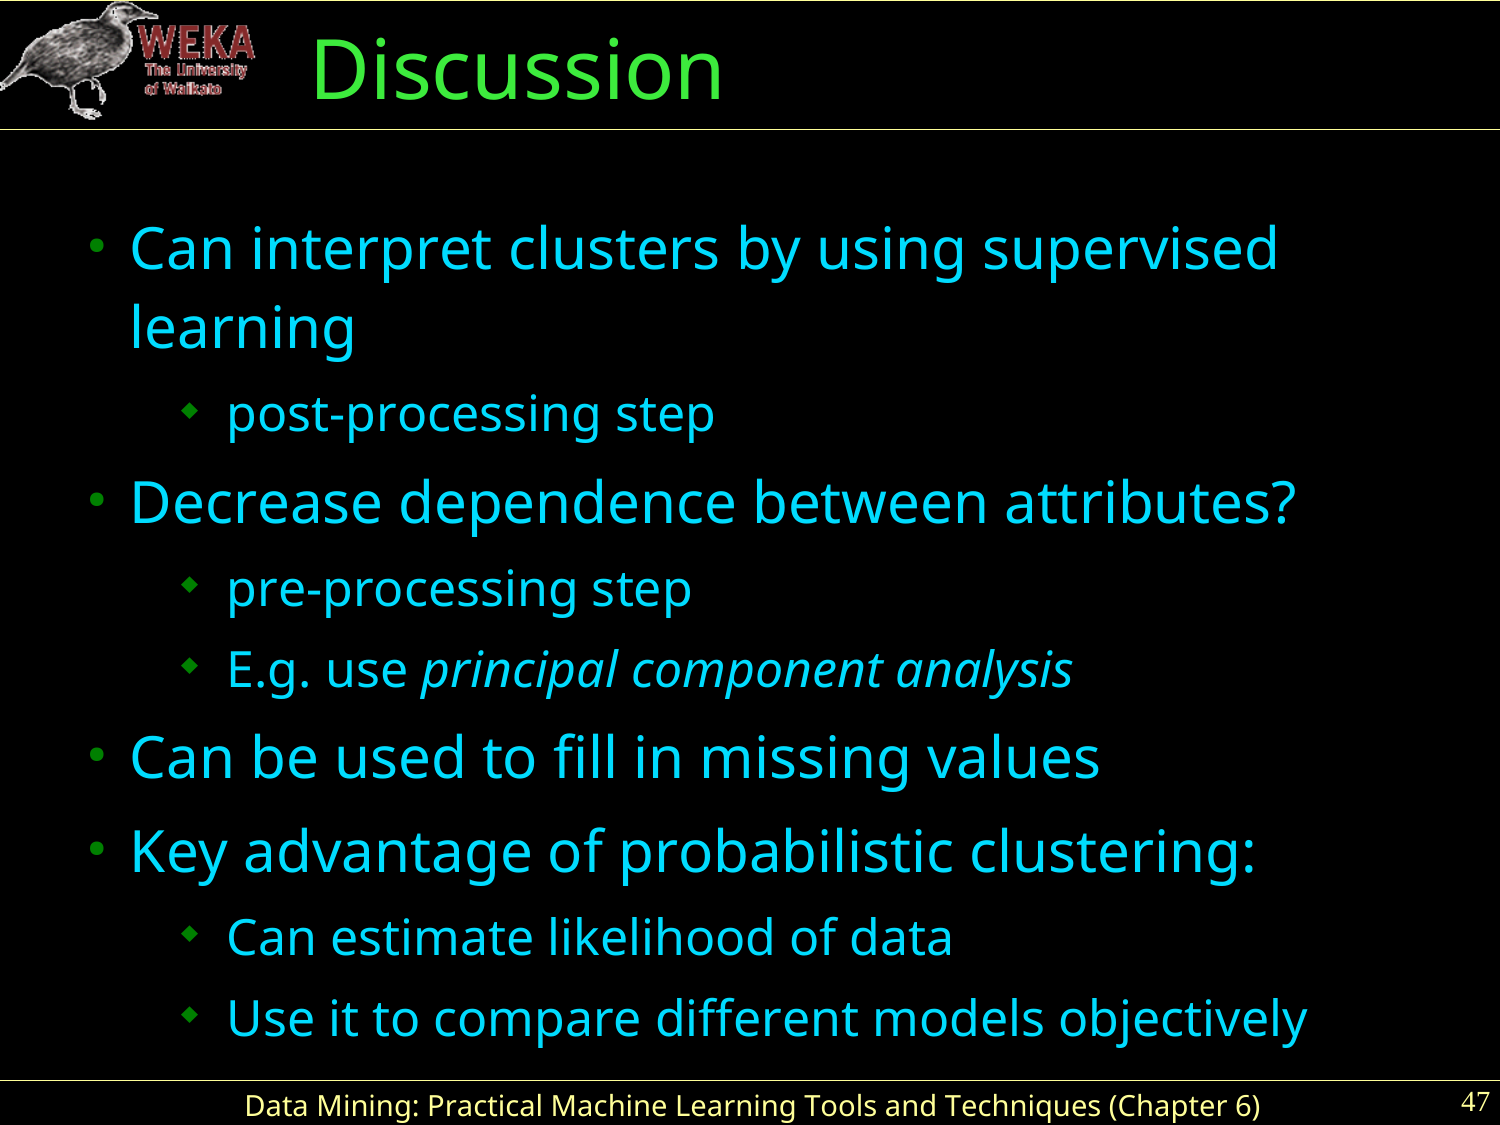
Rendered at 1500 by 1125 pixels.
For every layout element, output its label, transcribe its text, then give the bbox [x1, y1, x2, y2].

list Can interpret clusters by using supervised learning post-processing step Decrease dependence between attributes? pre-processing step E.g. use principal component analysis Can be used to fill in missing values Key advantage of probabilistic clustering: Can estimate likelihood of data Use it to compare different models objectively [72, 200, 1388, 979]
picture [0, 1, 266, 129]
title Discussion [295, 0, 1500, 148]
